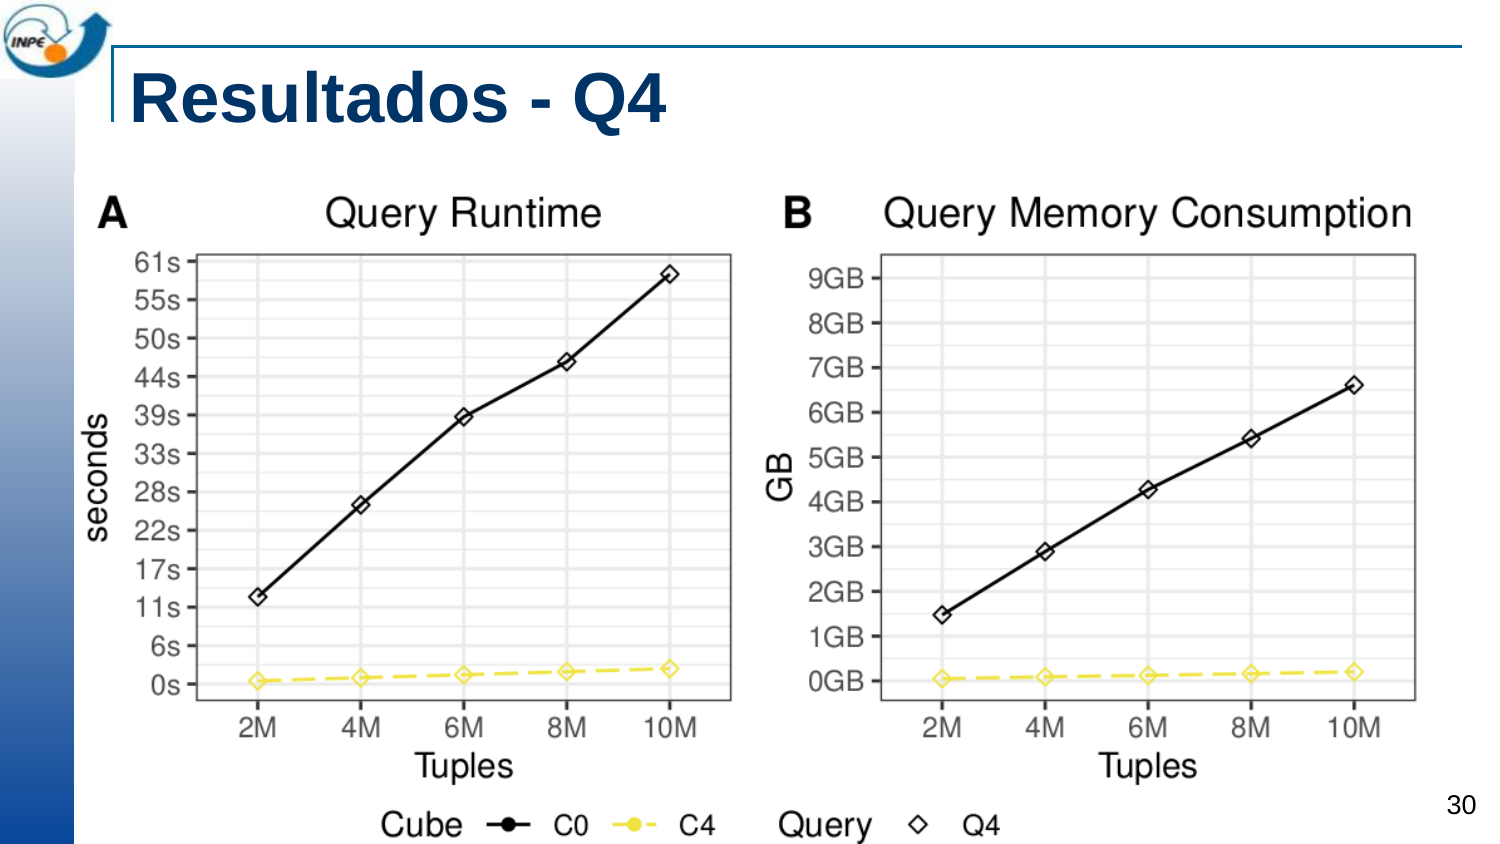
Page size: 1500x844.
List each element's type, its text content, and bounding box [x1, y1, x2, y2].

title Resultados - Q4 [112, 46, 1450, 141]
picture [74, 173, 1443, 844]
slide_number <number> [1443, 779, 1494, 844]
picture [0, 0, 113, 79]
